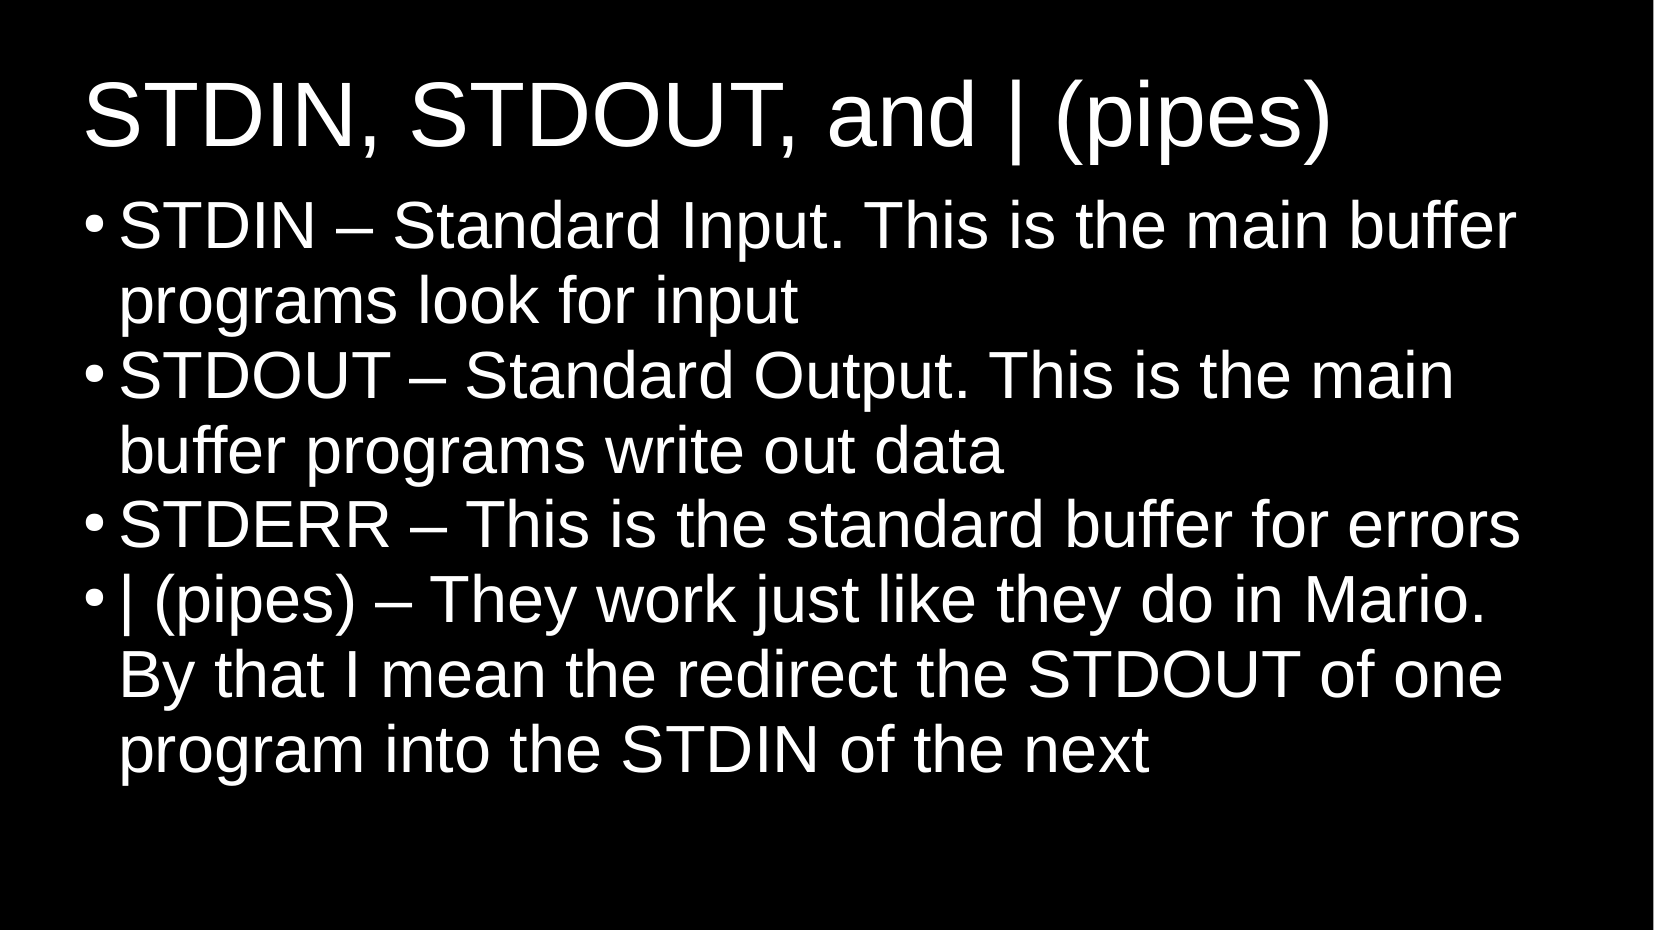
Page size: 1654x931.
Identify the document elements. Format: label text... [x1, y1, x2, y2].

subtitle STDIN – Standard Input. This is the main buffer programs look for input STDOUT – Standard Output. This is the main buffer programs write out data STDERR – This is the standard buffer for errors | (pipes) – They work just like they do in Mario. By that I mean the redirect the STDOUT of one program into the STDIN of the next [82, 188, 1571, 787]
title STDIN, STDOUT, and | (pipes) [82, 37, 1571, 188]
